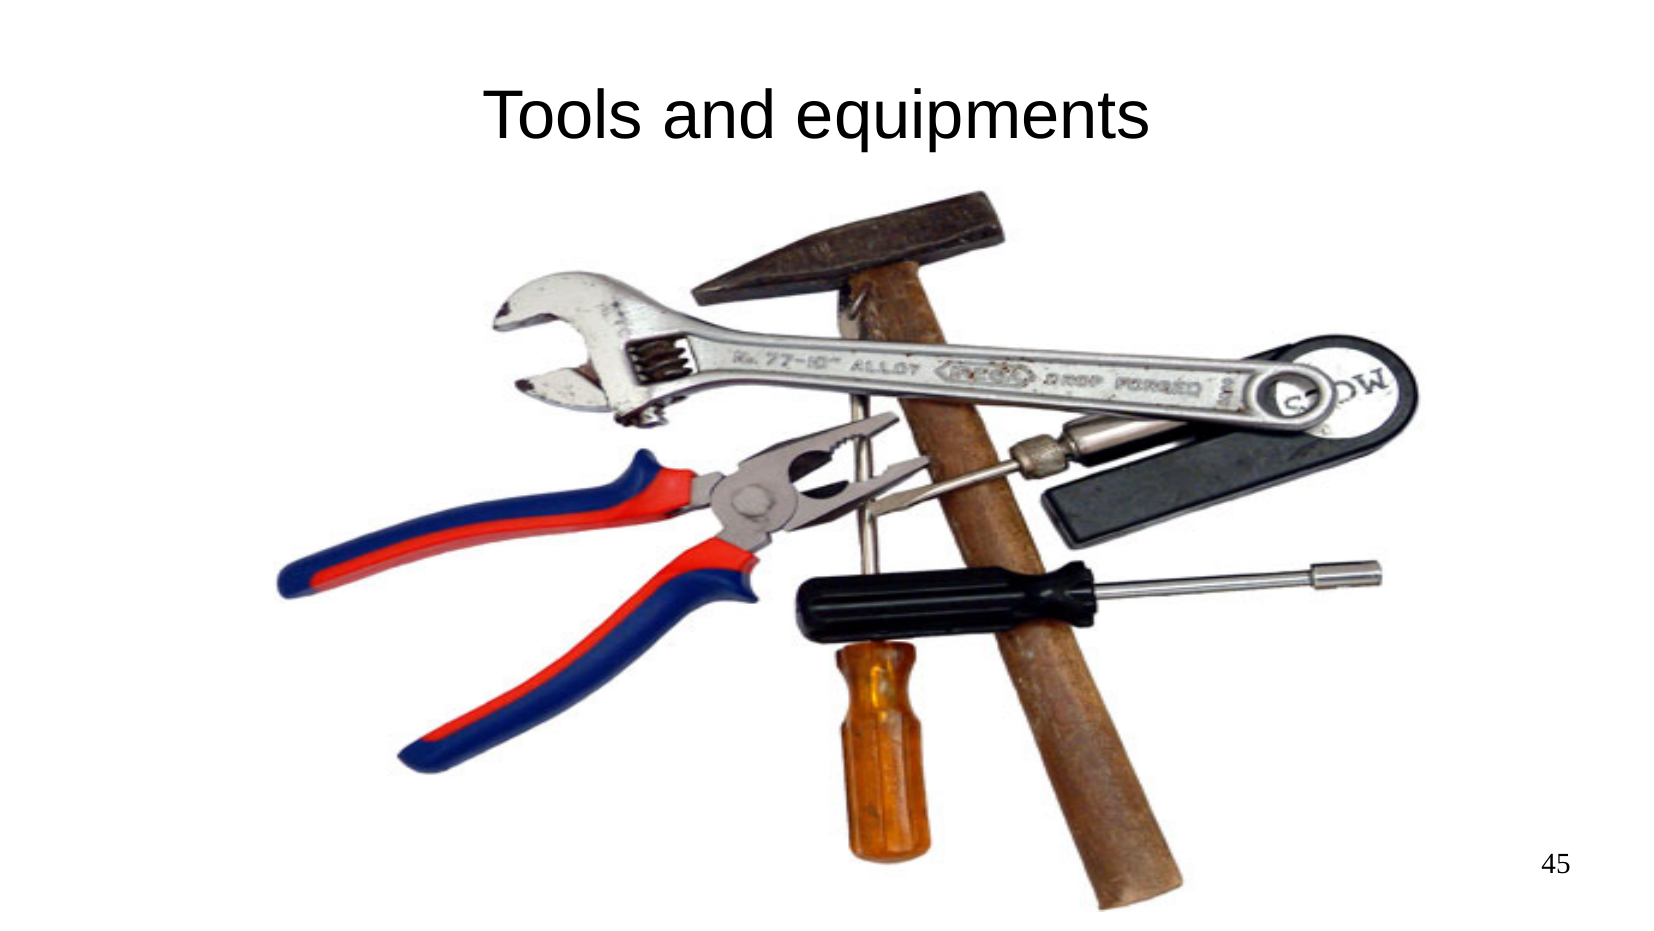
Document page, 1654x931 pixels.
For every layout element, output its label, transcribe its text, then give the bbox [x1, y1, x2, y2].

title Tools and equipments [82, 37, 1571, 193]
picture [273, 186, 1426, 912]
